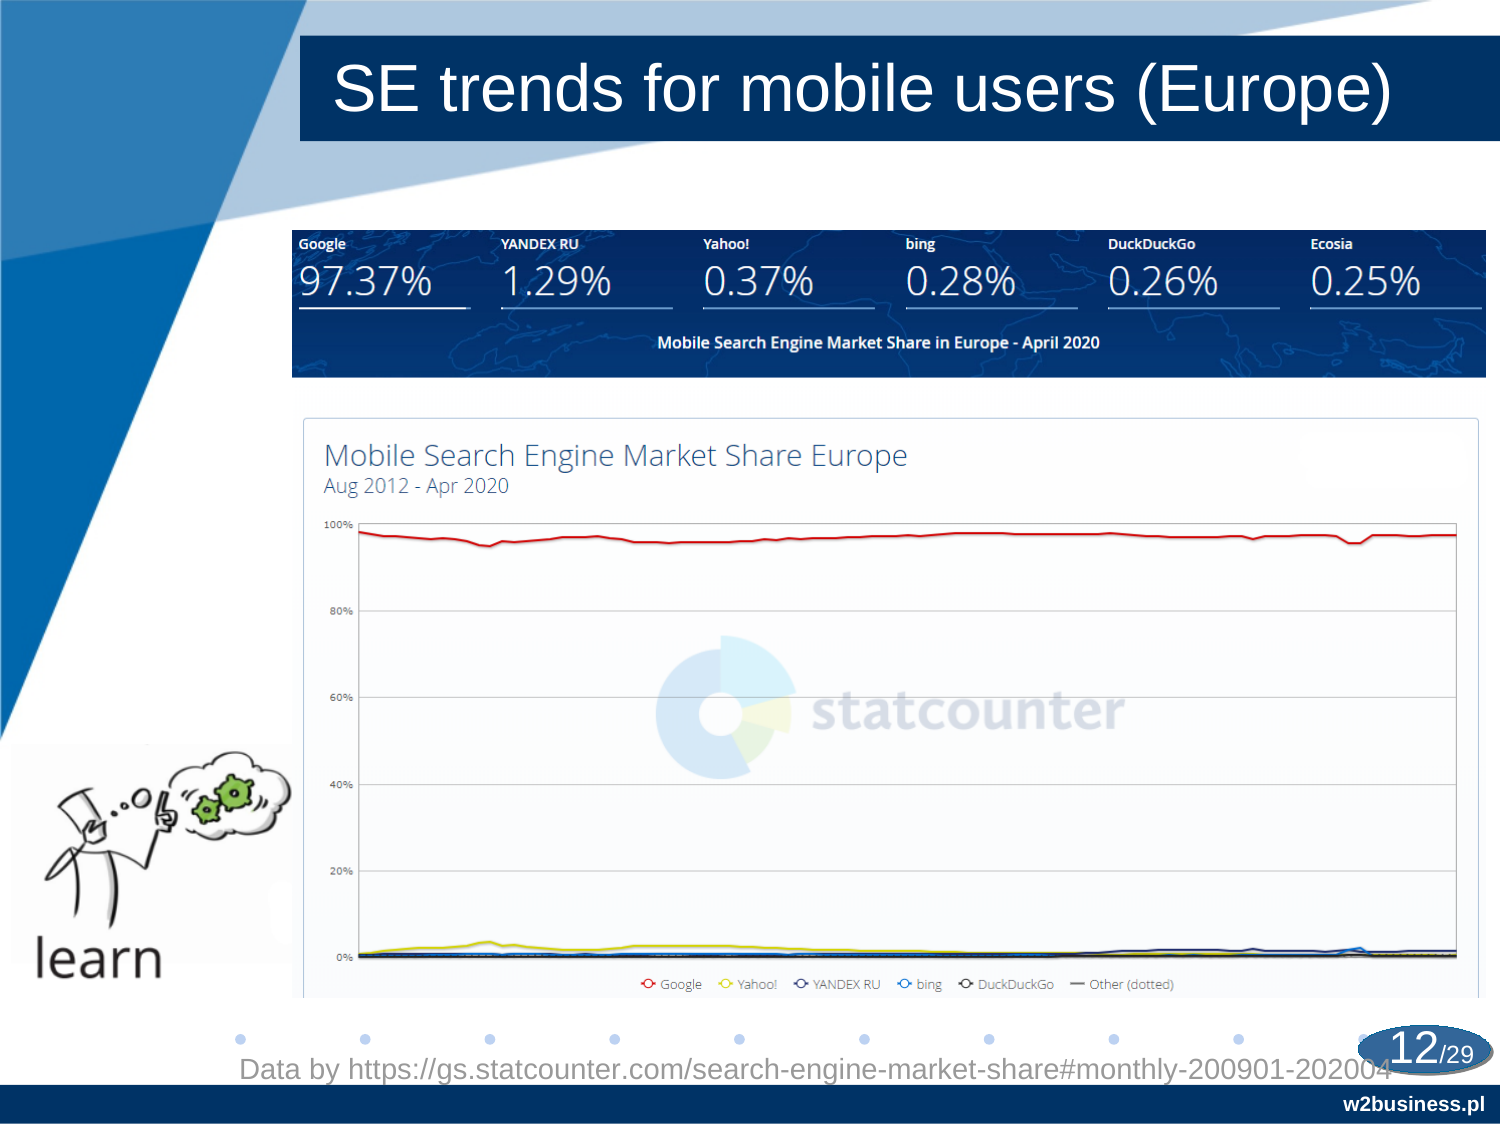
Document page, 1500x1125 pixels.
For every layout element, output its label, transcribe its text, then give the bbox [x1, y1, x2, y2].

picture [0, 0, 1500, 999]
title SE trends for mobile users (Europe) [300, 35, 1500, 142]
text_box Data by https://gs.statcounter.com/search-engine-market-share#monthly-200901-202004 [224, 1045, 1465, 1105]
